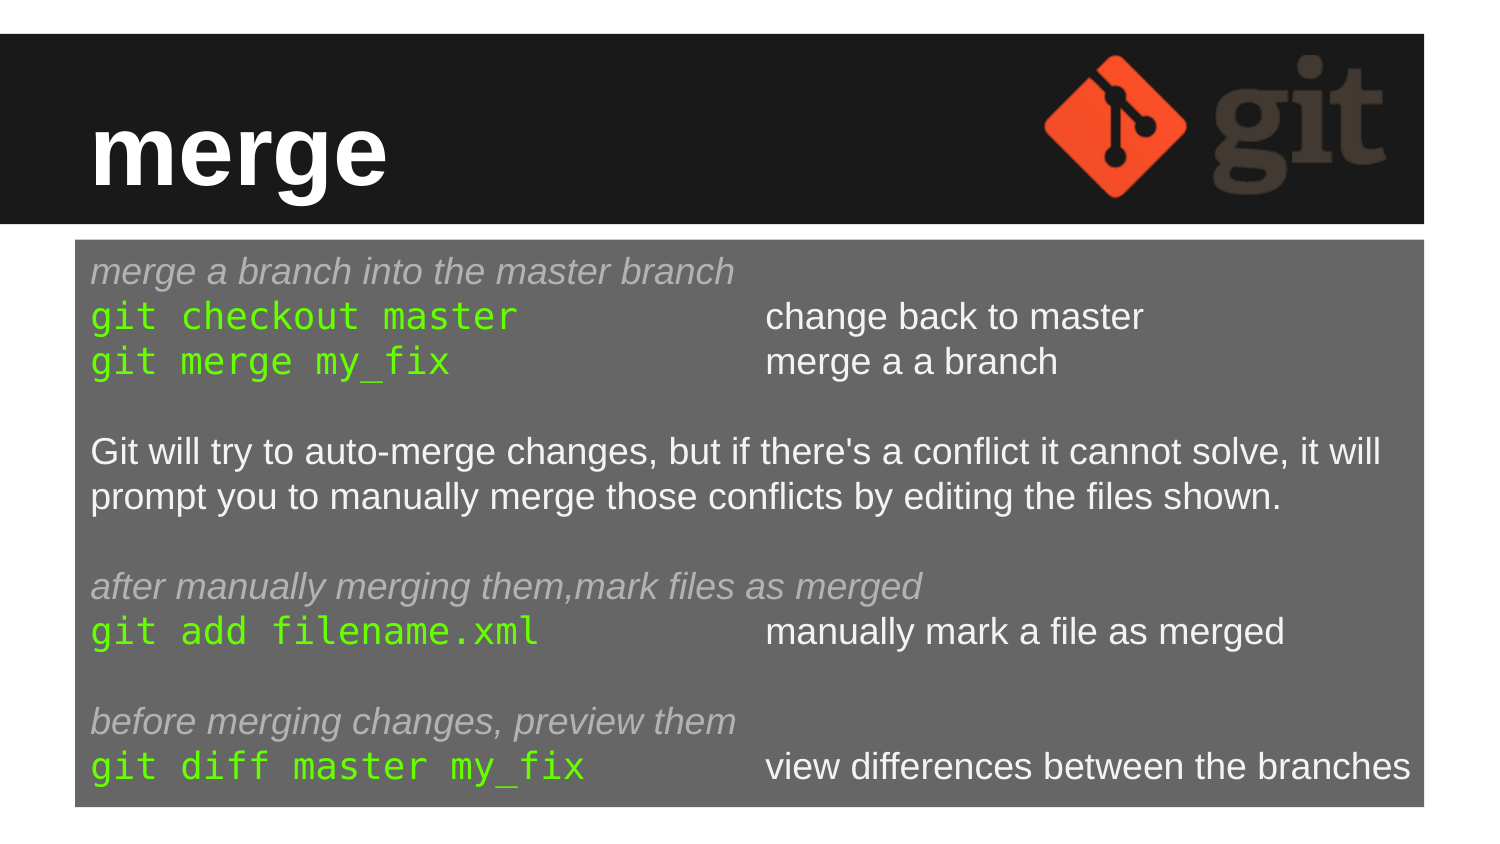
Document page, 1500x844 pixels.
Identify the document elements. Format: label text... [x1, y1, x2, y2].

text_box merge [75, 33, 1425, 221]
picture [1044, 55, 1387, 199]
text_box merge a branch into the master branch git checkout master change back to master git merge my_fix merge a a branch Git will try to auto-merge changes, but if there's a conflict it cannot solve, it will prompt you to manually merge those conflicts by editing the files shown. after manually merging them,mark files as merged git add filename.xml manually mark a file as merged before merging changes, preview them git diff master my_fix view differences between the branches [75, 239, 1425, 830]
